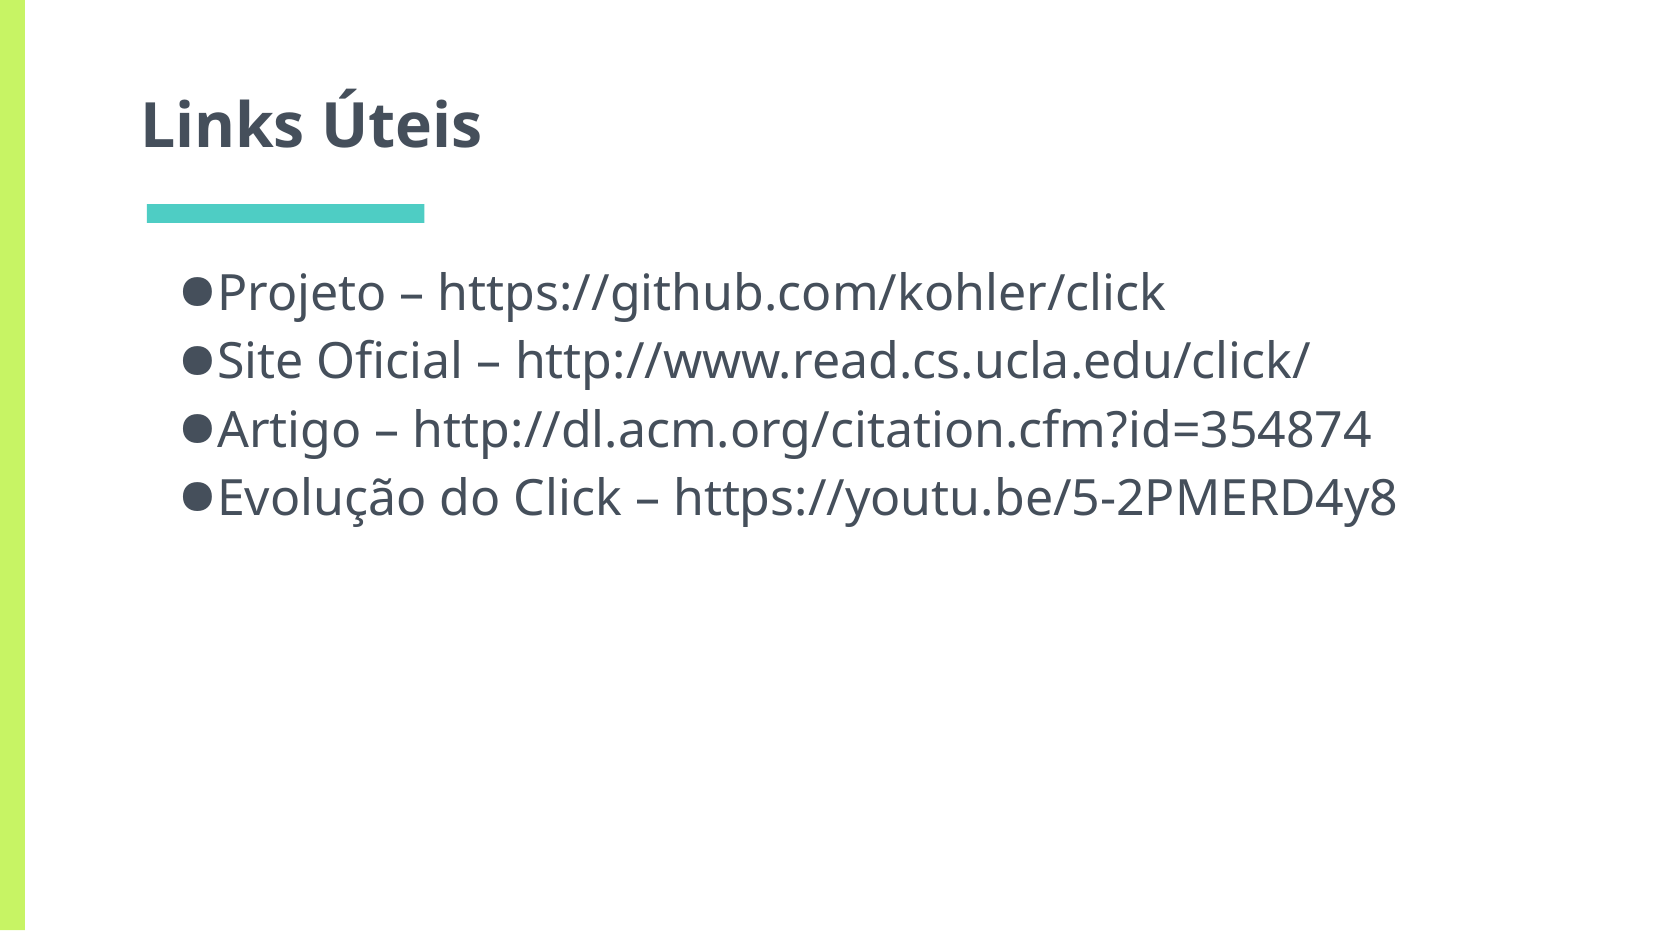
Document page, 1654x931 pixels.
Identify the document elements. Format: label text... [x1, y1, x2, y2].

title Links Úteis [124, 0, 1529, 176]
list Projeto – https://github.com/kohler/click Site Oficial – http://www.read.cs.ucla.edu/click/ Artigo – http://dl.acm.org/citation.cfm?id=354874 Evolução do Click – https://youtu.be/5-2PMERD4y8 [124, 245, 1529, 845]
